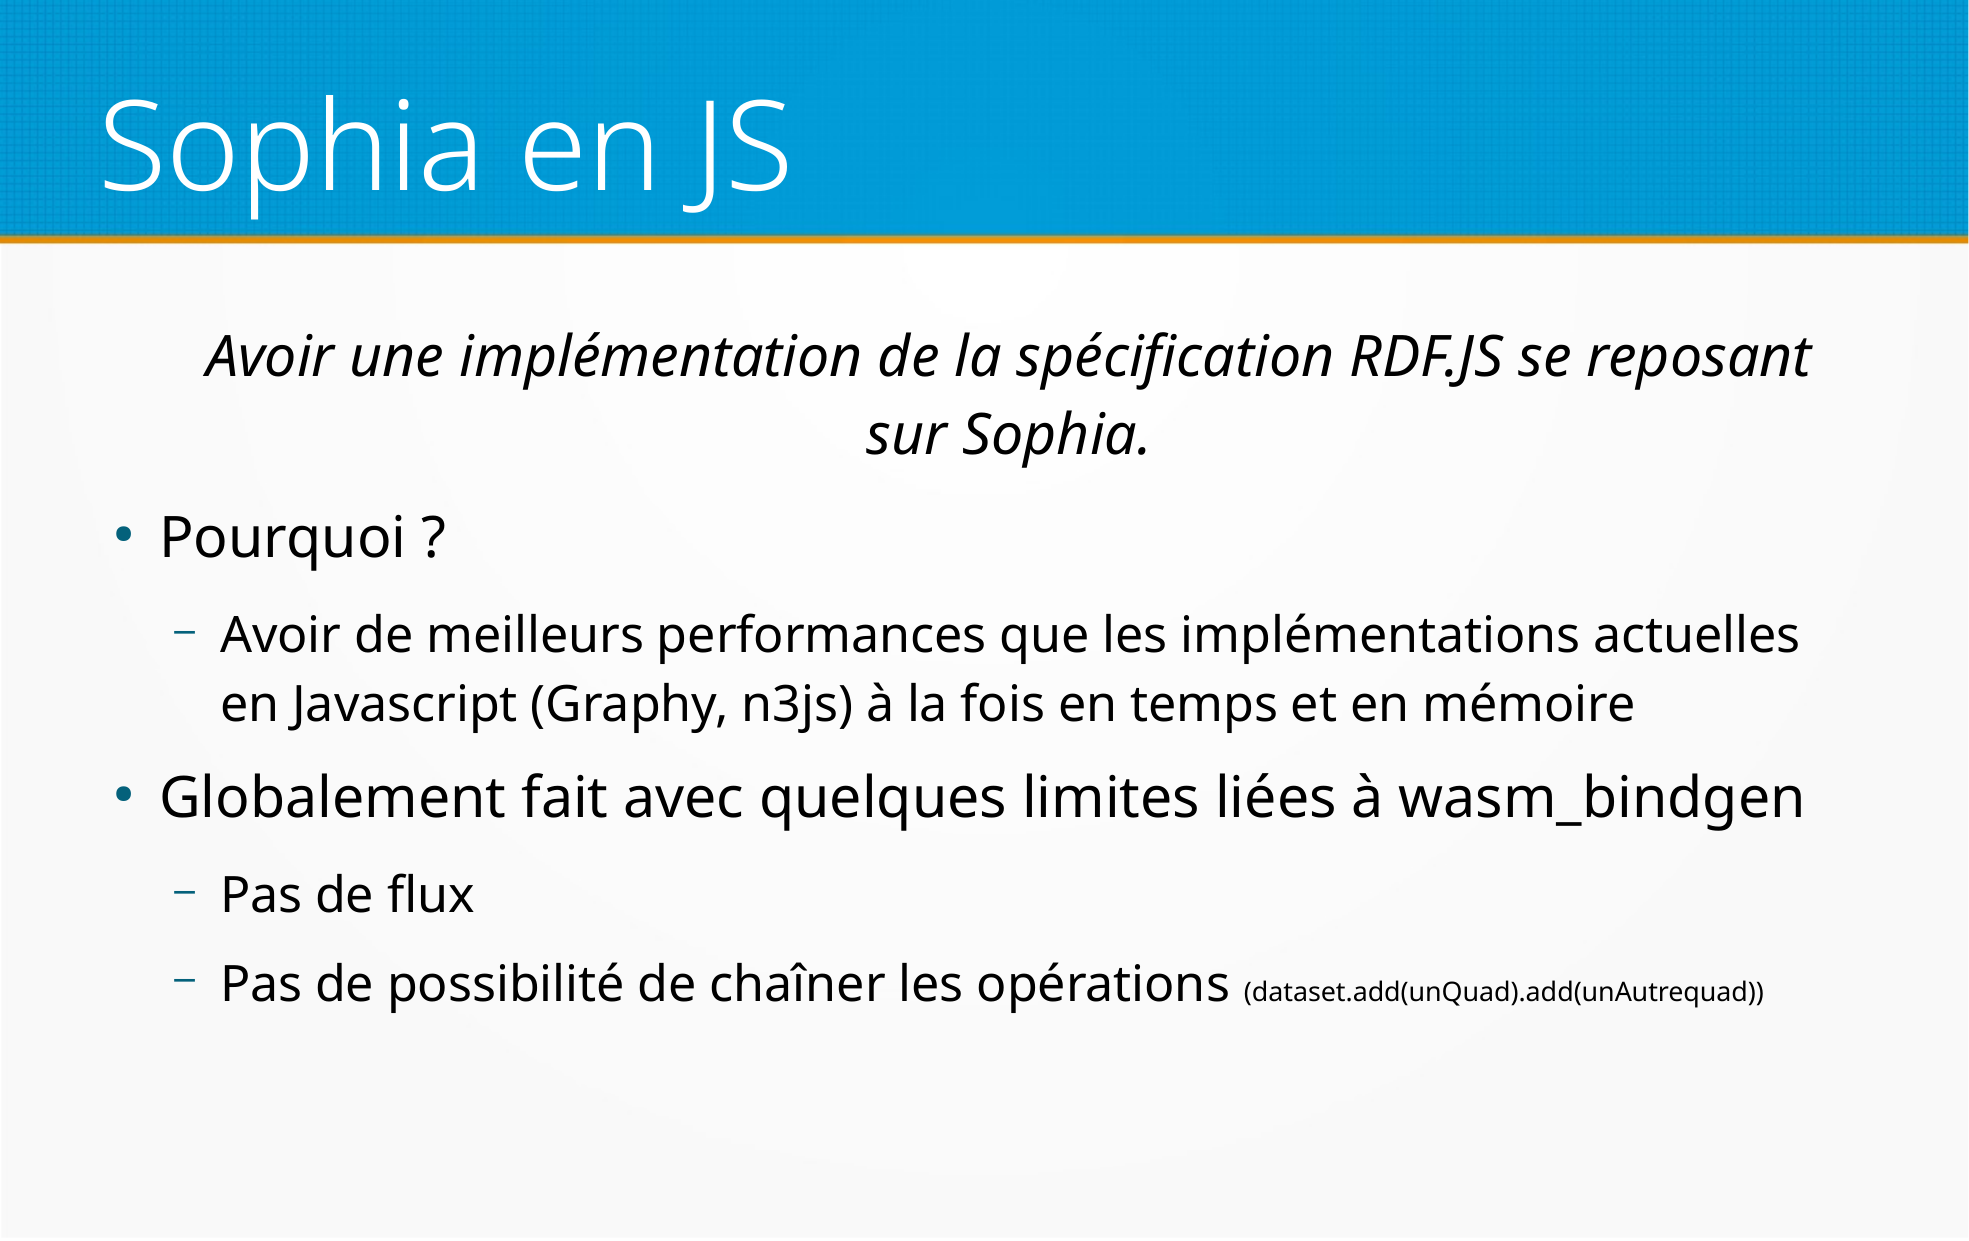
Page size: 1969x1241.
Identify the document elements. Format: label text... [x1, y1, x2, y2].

title Sophia en JS [98, 19, 1870, 227]
picture [0, 233, 1969, 1241]
list Avoir une implémentation de la spécification RDF.JS se reposant sur Sophia. Pourquoi ? Avoir de meilleurs performances que les implémentations actuelles en Javascript (Graphy, n3js) à la fois en temps et en mémoire Globalement fait avec quelques limites liées à wasm_bindgen Pas de flux Pas de possibilité de chaîner les opérations (dataset.add(unQuad).add(unAutrequad)) [98, 315, 1861, 1081]
